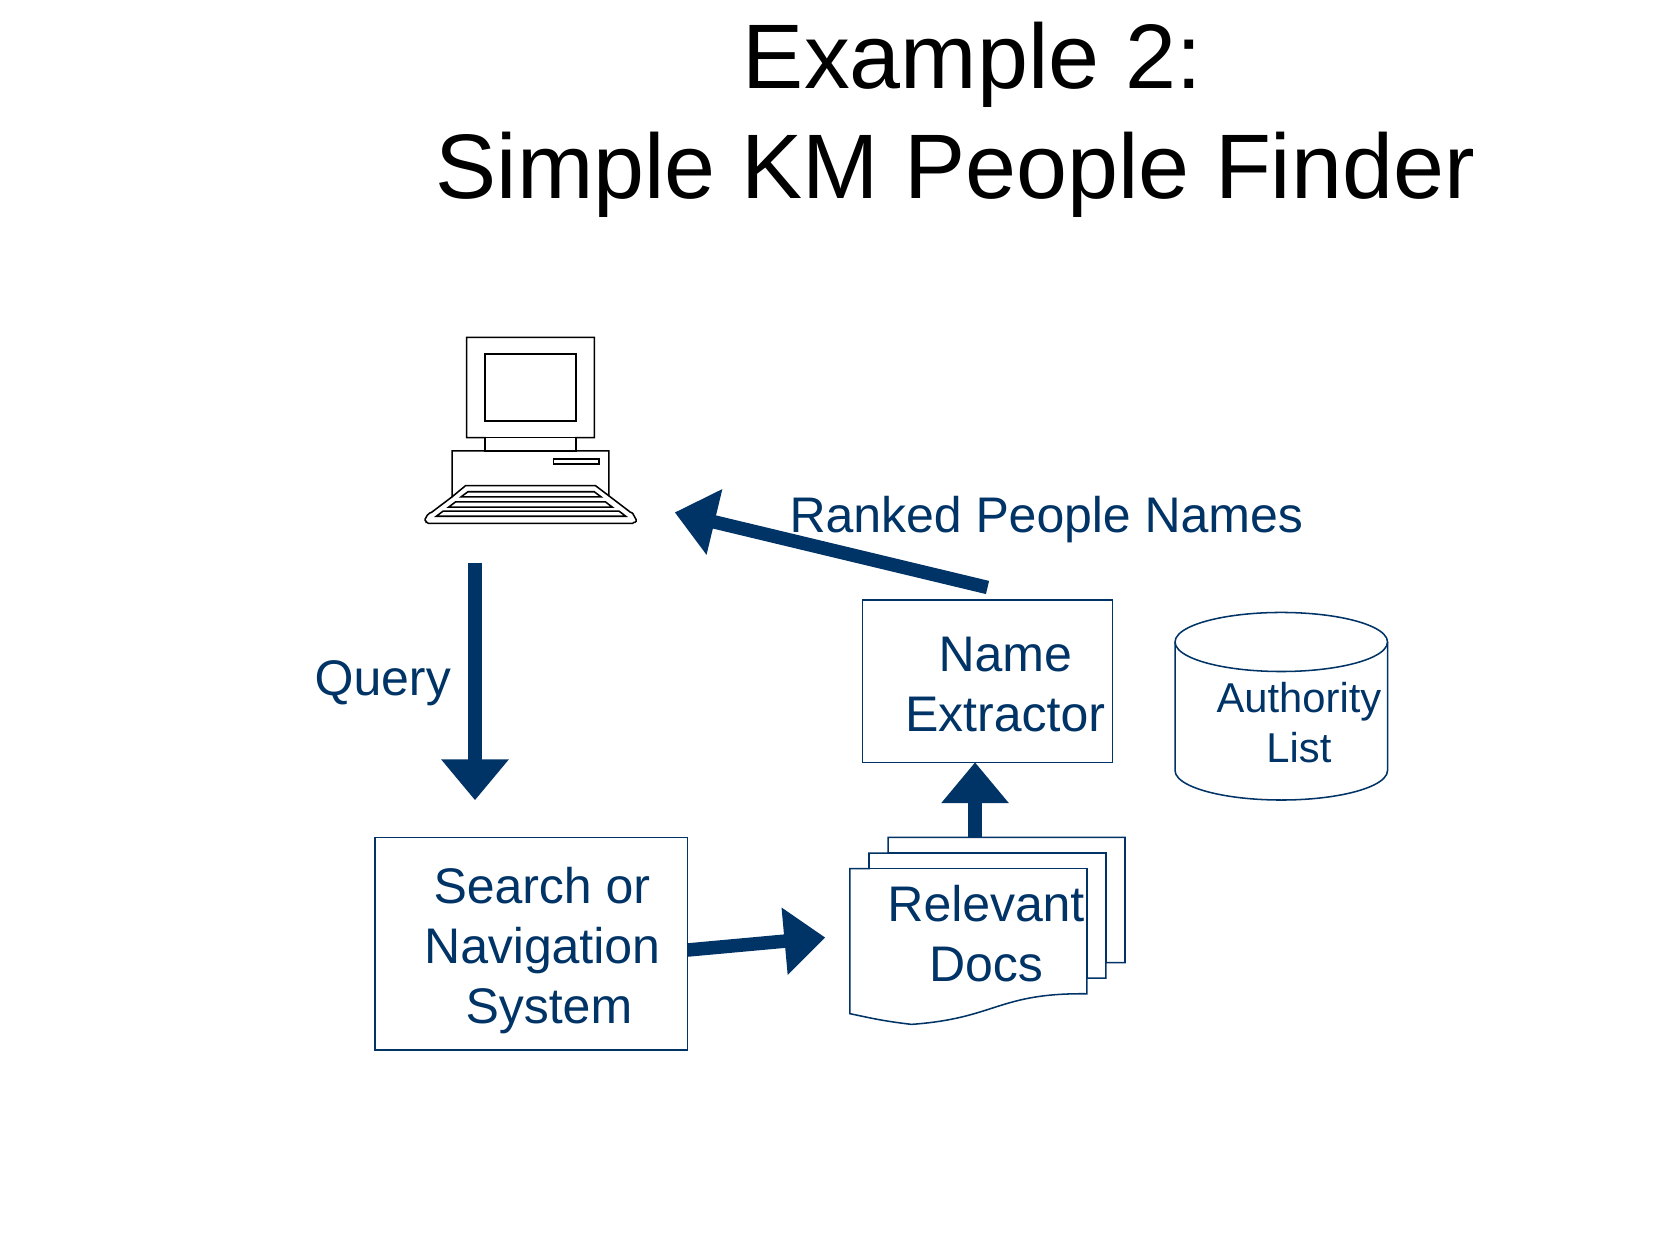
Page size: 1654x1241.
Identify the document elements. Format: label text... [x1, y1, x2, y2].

text_box Search or Navigation System [375, 837, 688, 1051]
text_box Relevant Docs [849, 837, 1126, 1025]
text_box Query [264, 637, 466, 713]
text_box Name Extractor [862, 600, 1113, 763]
title Example 2: Simple KM People Finder [287, 0, 1625, 225]
text_box Authority List [1175, 612, 1388, 801]
text_box Ranked People Names [739, 474, 1319, 551]
